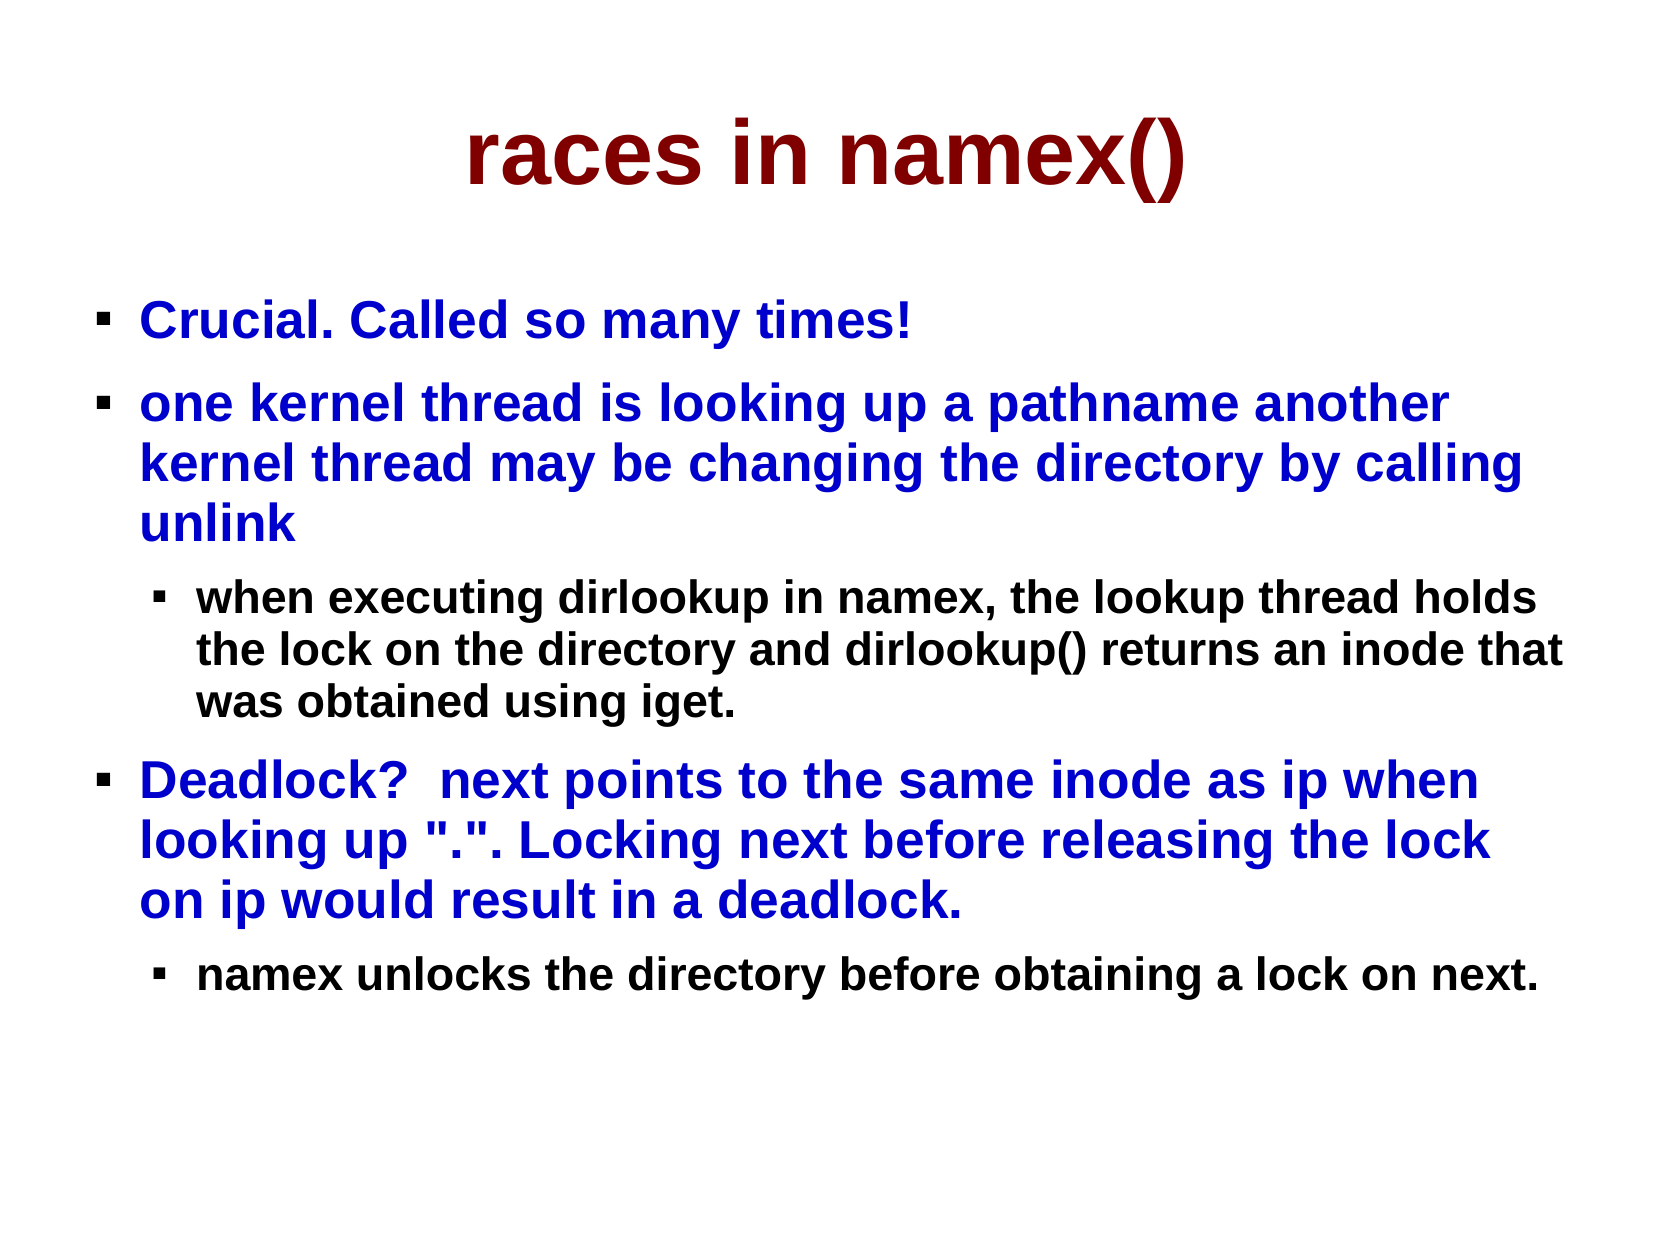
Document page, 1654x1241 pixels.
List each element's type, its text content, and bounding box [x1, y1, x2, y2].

list Crucial. Called so many times! one kernel thread is looking up a pathname another kernel thread may be changing the directory by calling unlink when executing dirlookup in namex, the lookup thread holds the lock on the directory and dirlookup() returns an inode that was obtained using iget. Deadlock? next points to the same inode as ip when looking up ".". Locking next before releasing the lock on ip would result in a deadlock. namex unlocks the directory before obtaining a lock on next. [82, 290, 1571, 1010]
title races in namex() [82, 49, 1571, 257]
